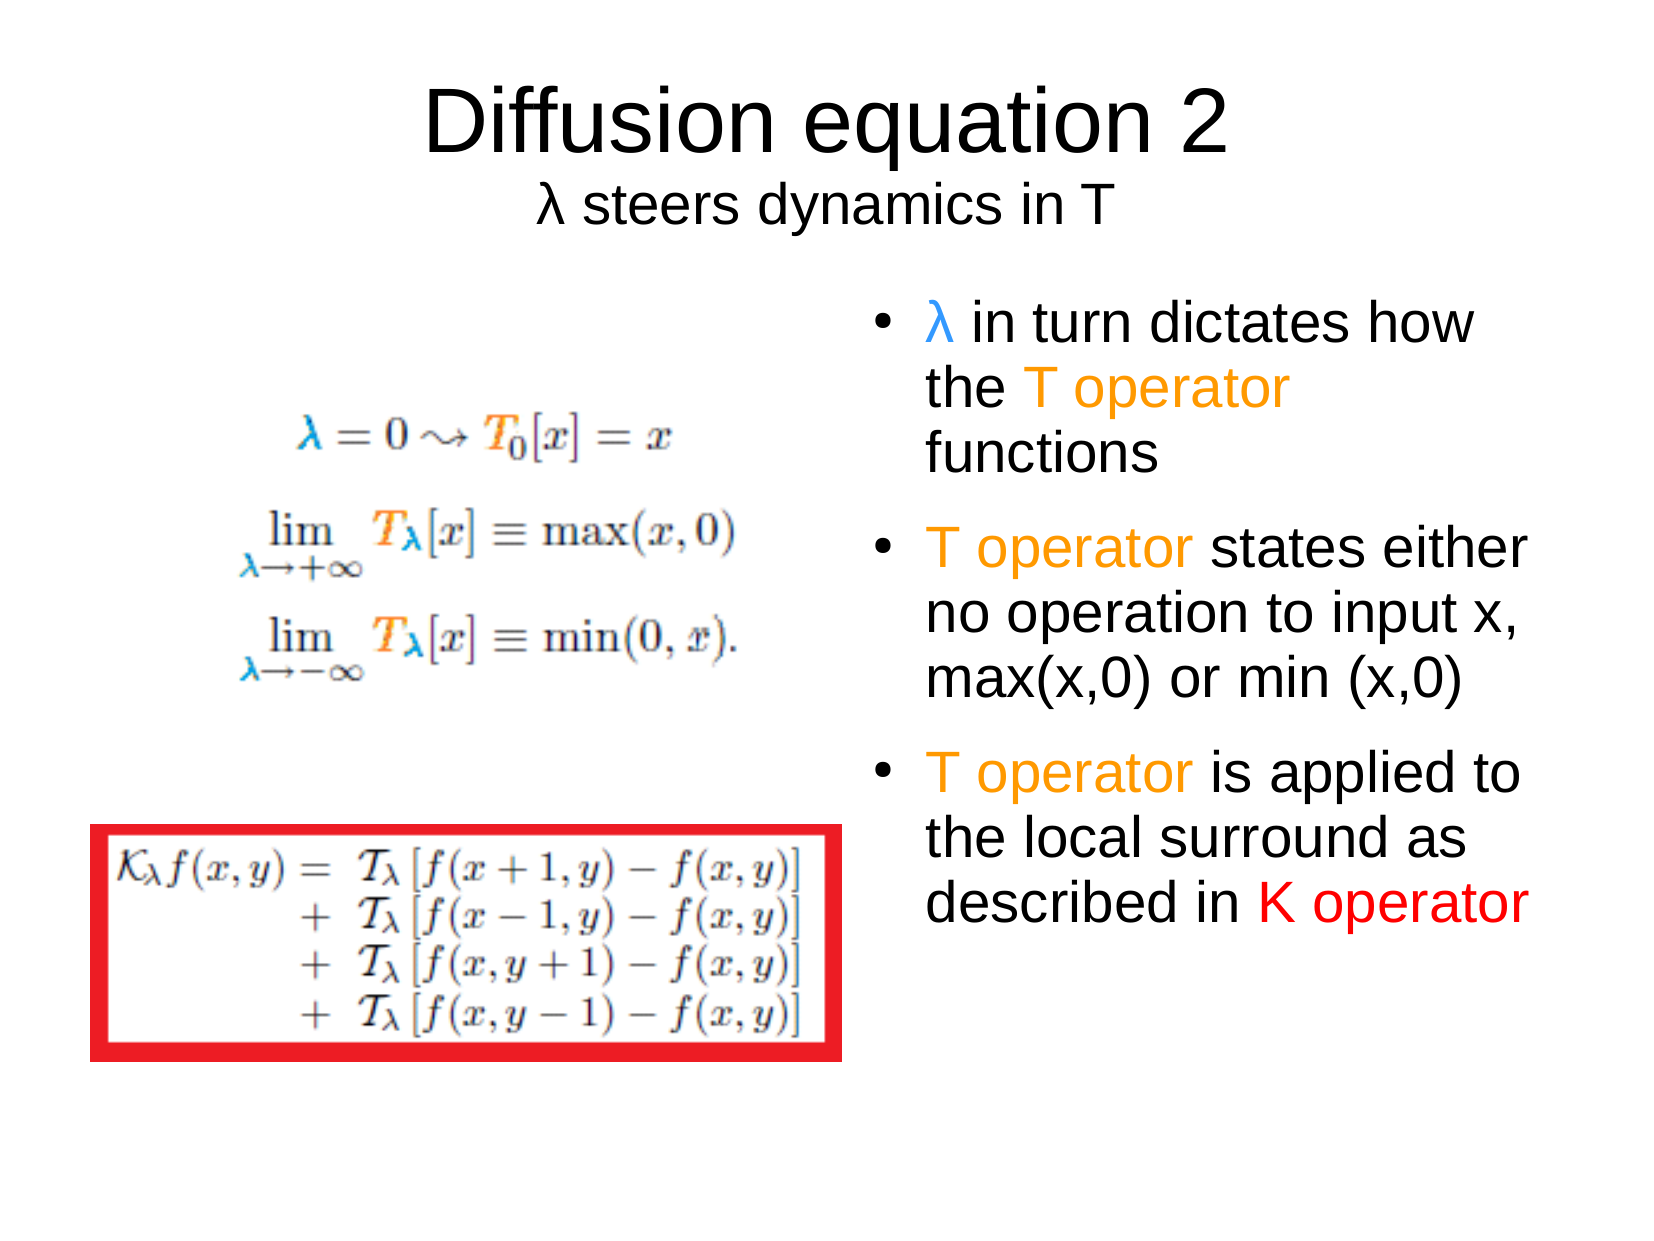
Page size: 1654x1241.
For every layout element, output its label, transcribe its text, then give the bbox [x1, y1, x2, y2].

title Diffusion equation 2 λ steers dynamics in T [82, 49, 1571, 257]
picture [90, 824, 842, 1062]
list λ in turn dictates how the T operator functions T operator states either no operation to input x, max(x,0) or min (x,0) T operator is applied to the local surround as described in K operator [855, 290, 1538, 1010]
picture [225, 389, 766, 716]
